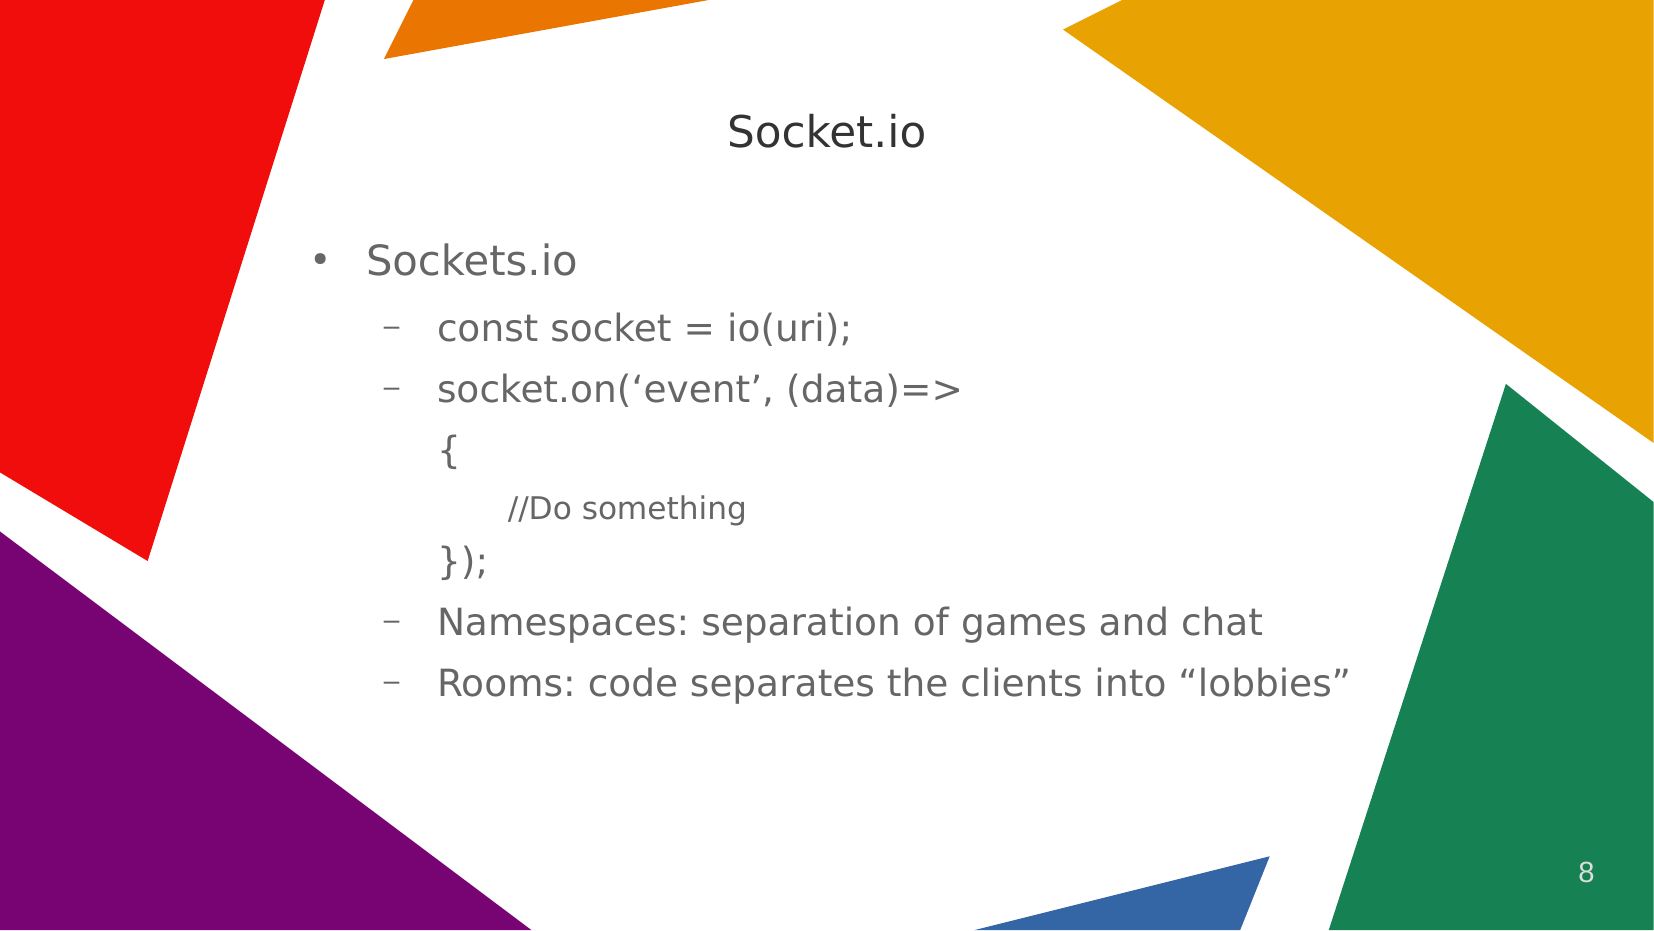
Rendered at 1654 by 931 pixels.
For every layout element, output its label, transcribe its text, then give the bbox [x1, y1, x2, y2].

list Sockets.io const socket = io(uri); socket.on(‘event’, (data)=> { //Do something }); Namespaces: separation of games and chat Rooms: code separates the clients into “lobbies” [295, 236, 1359, 827]
title Socket.io [295, 59, 1359, 207]
